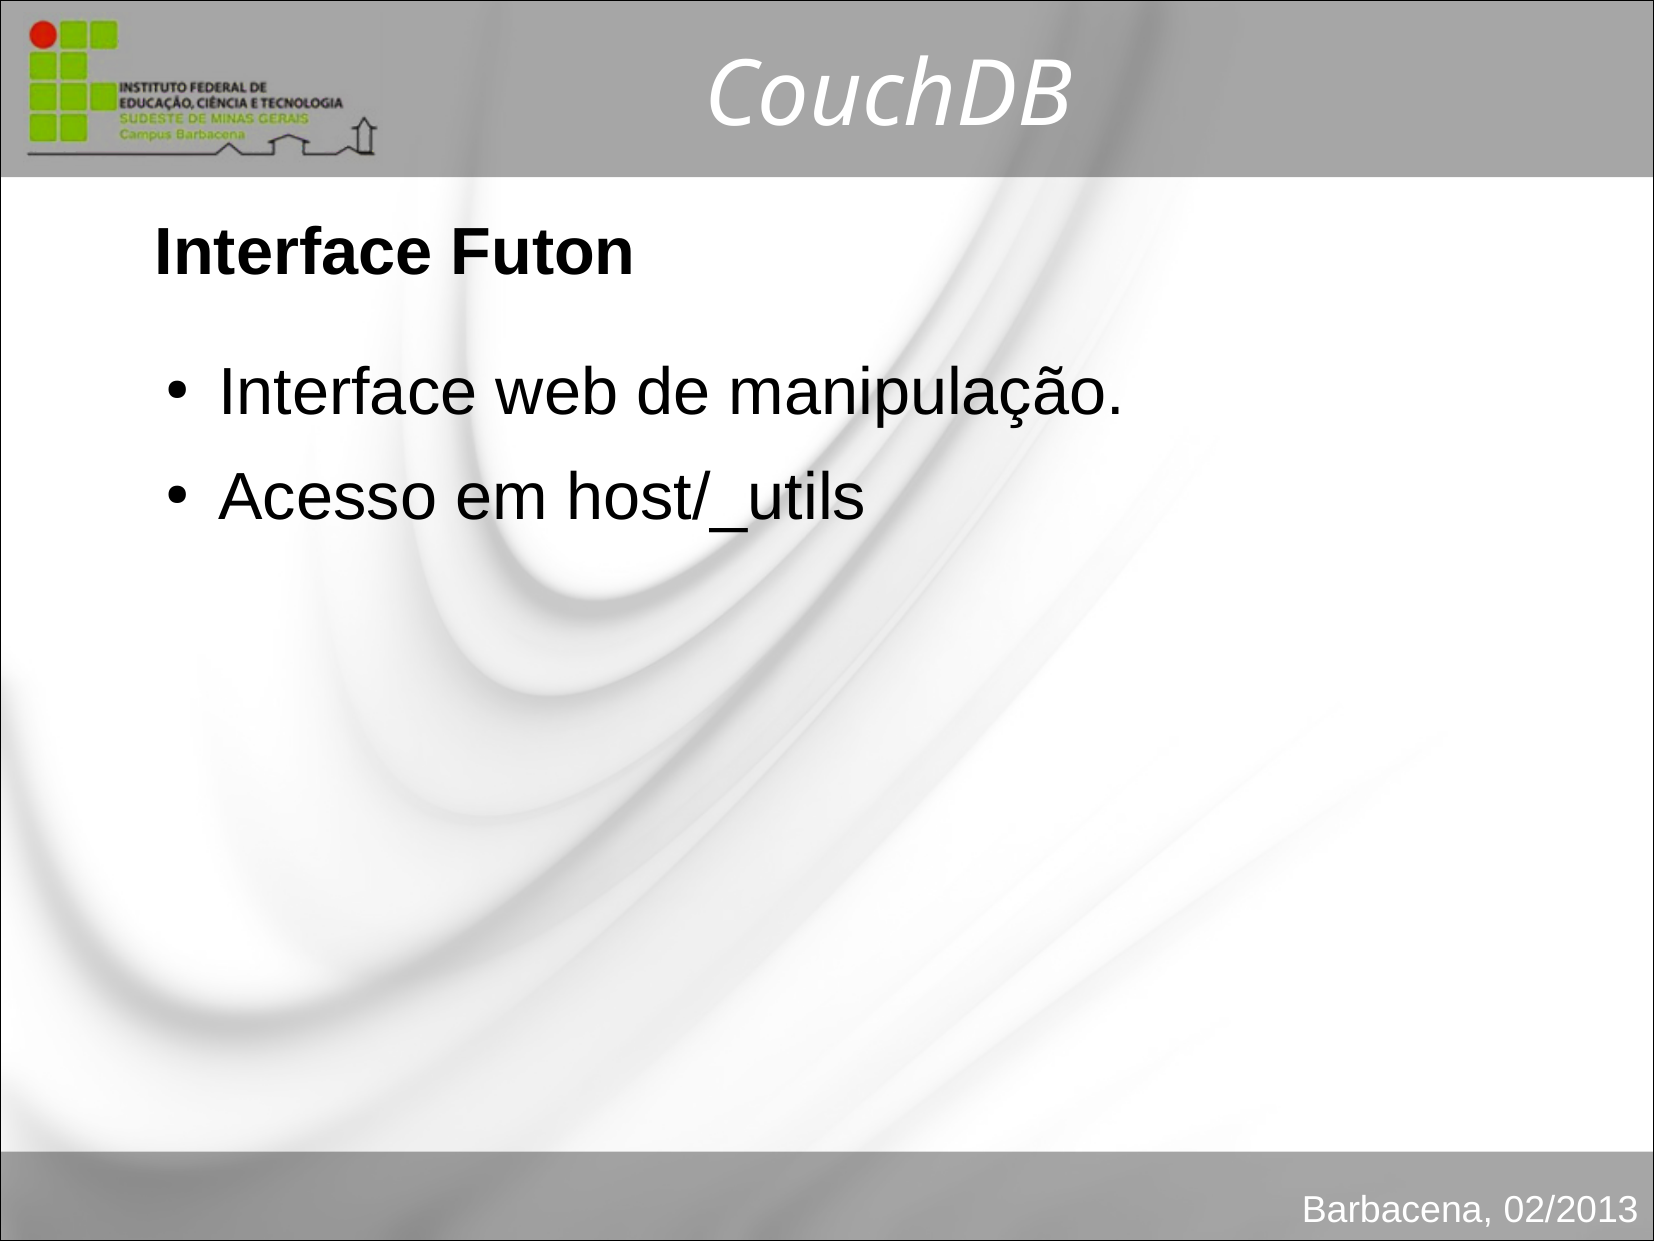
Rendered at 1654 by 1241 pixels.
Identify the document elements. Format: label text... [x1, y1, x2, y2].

picture [23, 12, 383, 166]
text_box Barbacena, 02/2013 [1287, 1181, 1654, 1238]
text_box Interface Futon [140, 206, 653, 297]
list Interface web de manipulação. Acesso em host/_utils [147, 354, 1536, 1105]
title CouchDB [295, 29, 1483, 151]
